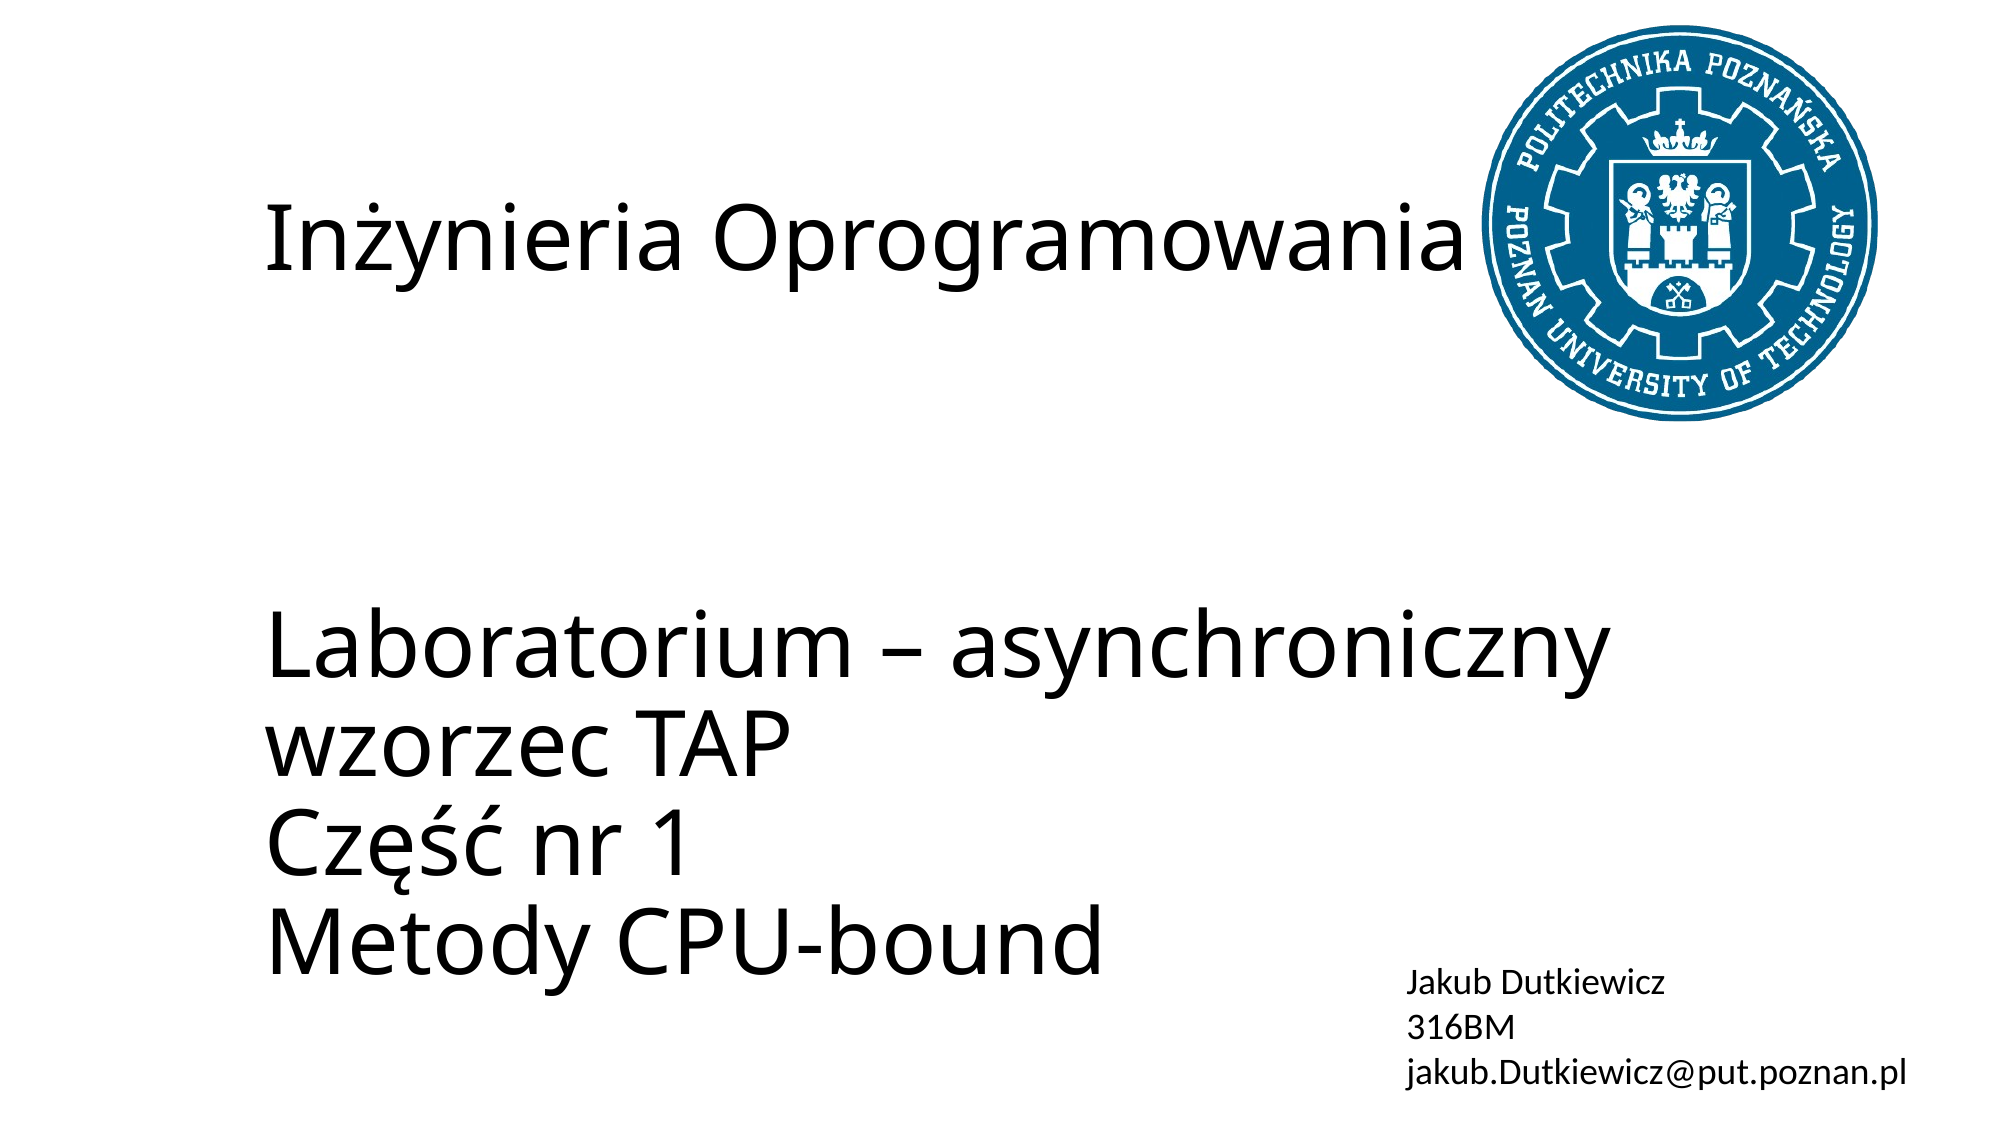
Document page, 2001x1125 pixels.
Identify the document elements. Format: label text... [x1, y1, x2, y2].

subtitle Laboratorium – asynchroniczny wzorzec TAP Część nr 1 Metody CPU-bound [249, 590, 1750, 863]
picture [1481, 232, 1661, 422]
picture [1700, 248, 1878, 422]
picture [1481, 24, 1878, 214]
text_box Jakub Dutkiewicz 316BM jakub.Dutkiewicz@put.poznan.pl [1391, 949, 1968, 1100]
picture [1489, 32, 1872, 415]
title Inżynieria Oprogramowania [249, 184, 1750, 576]
